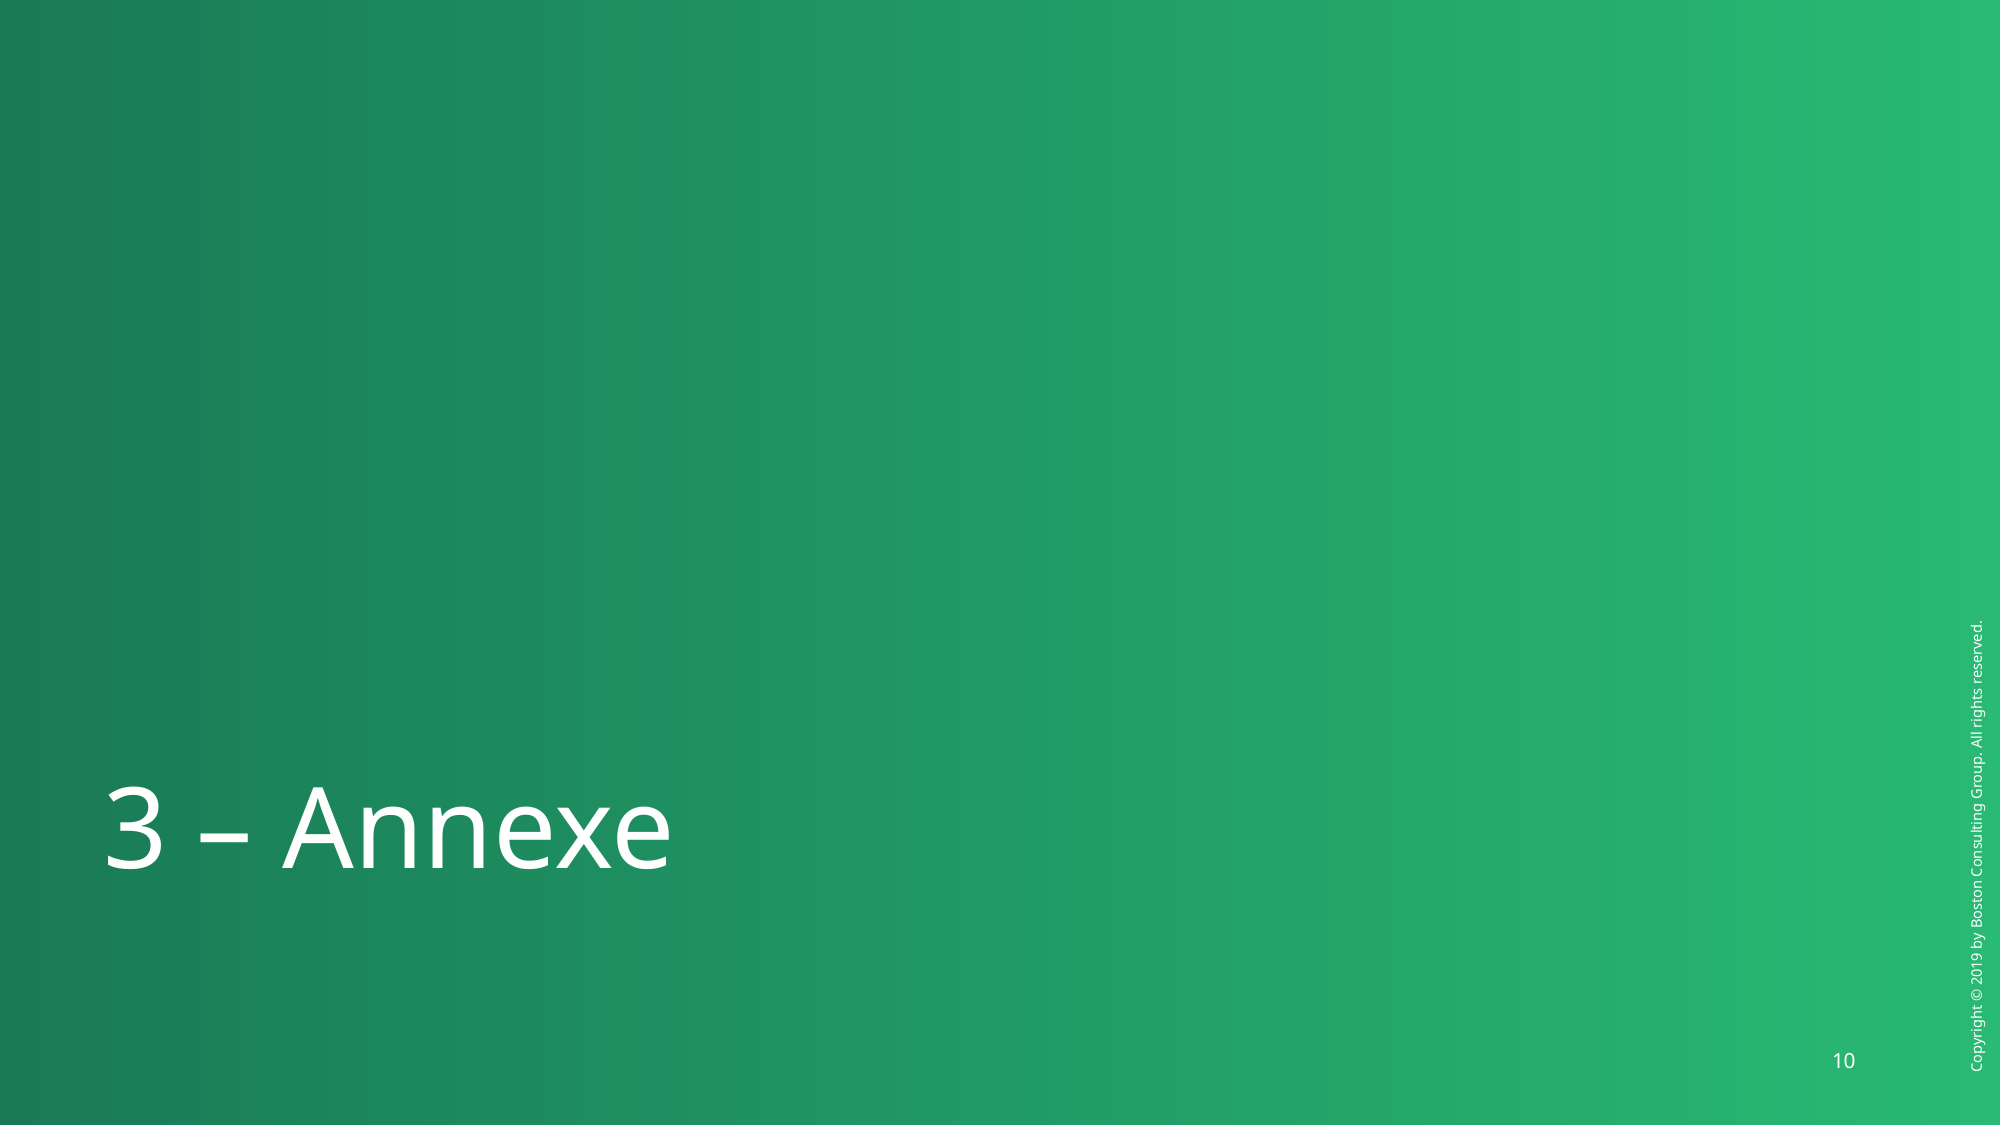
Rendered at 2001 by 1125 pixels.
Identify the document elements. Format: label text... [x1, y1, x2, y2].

title 3 – Annexe [103, 627, 1897, 892]
